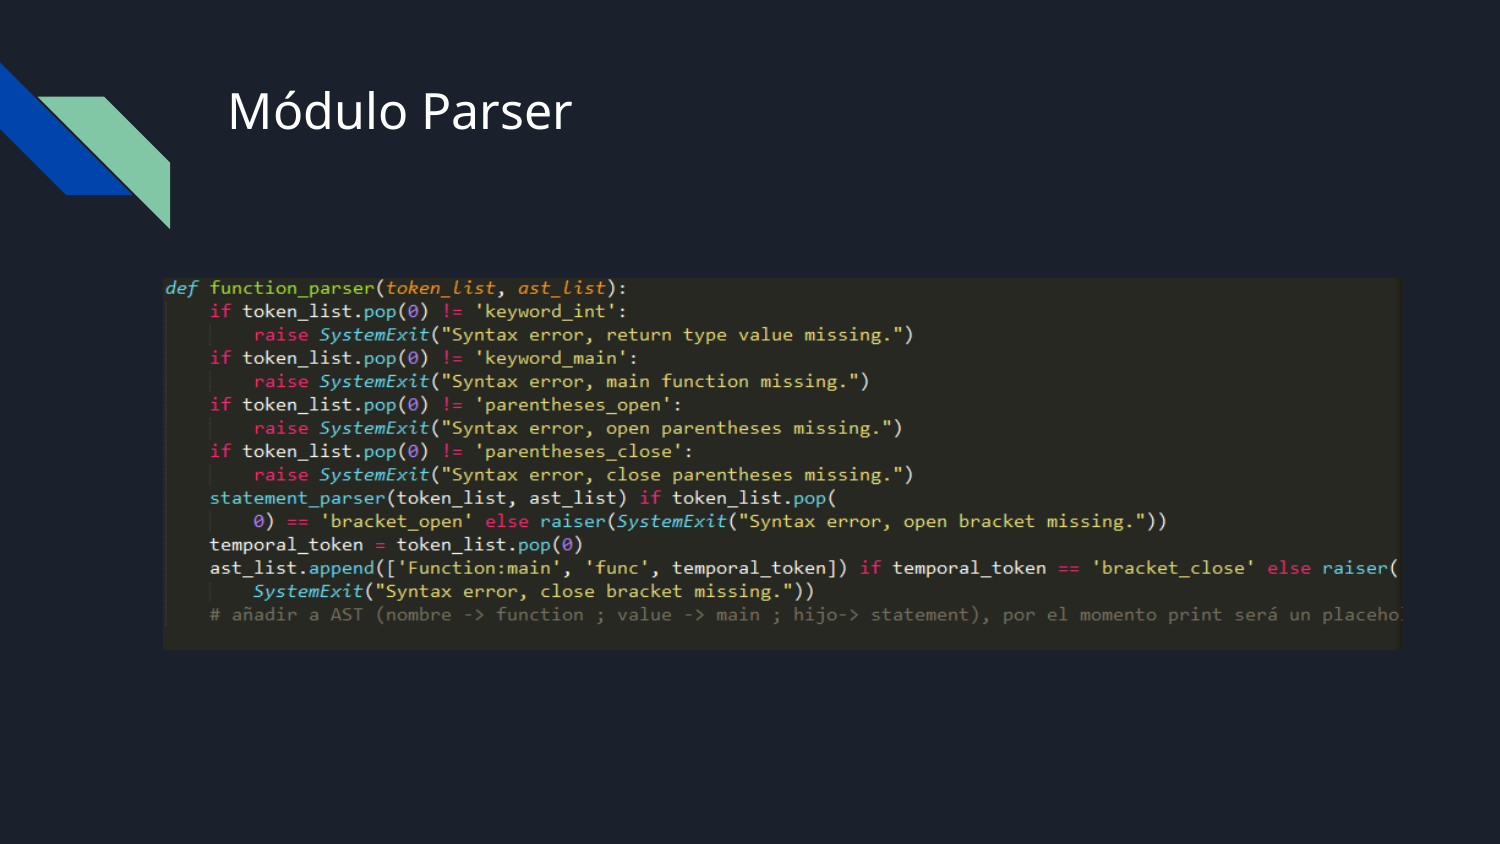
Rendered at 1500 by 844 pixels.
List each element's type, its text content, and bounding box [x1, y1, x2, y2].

title Módulo Parser [212, 64, 1368, 215]
picture [163, 278, 1403, 650]
